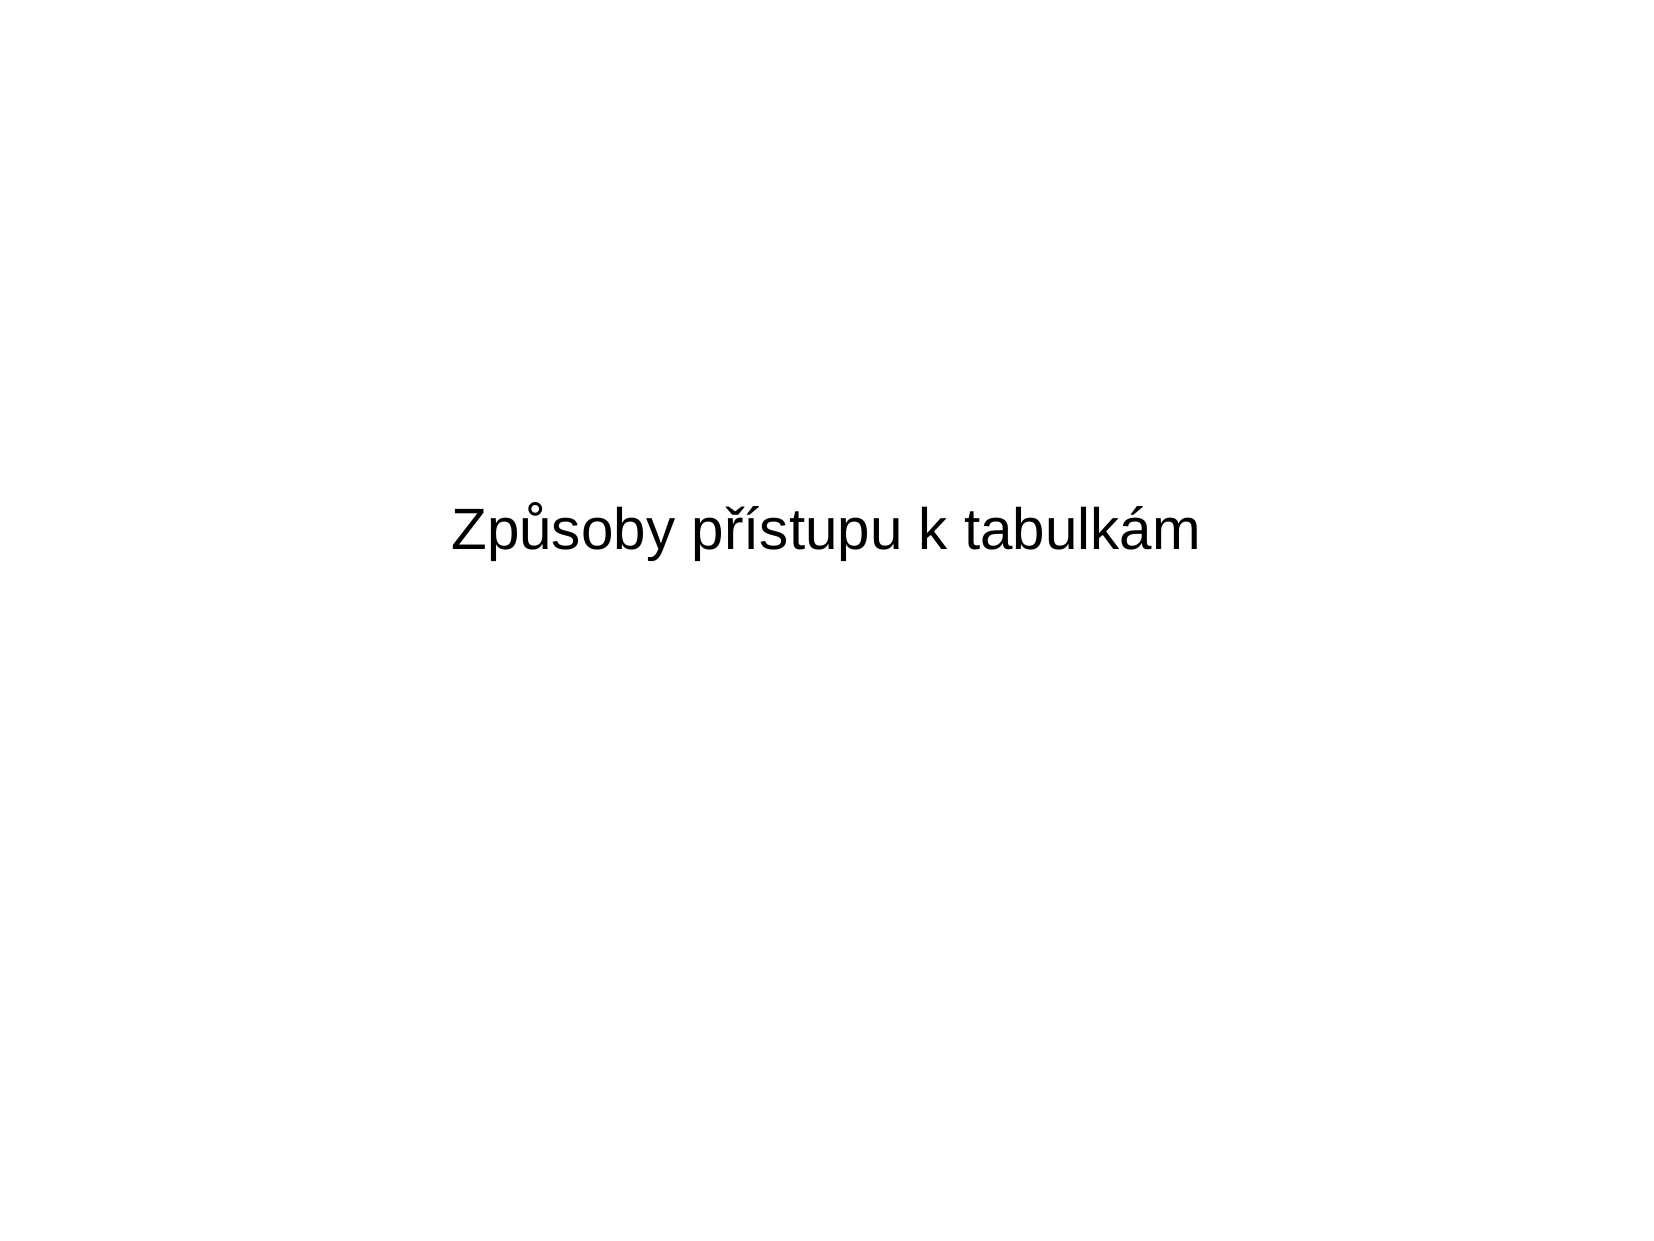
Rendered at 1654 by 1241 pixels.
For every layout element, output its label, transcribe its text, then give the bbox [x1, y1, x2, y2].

subtitle Způsoby přístupu k tabulkám [82, 49, 1571, 1010]
